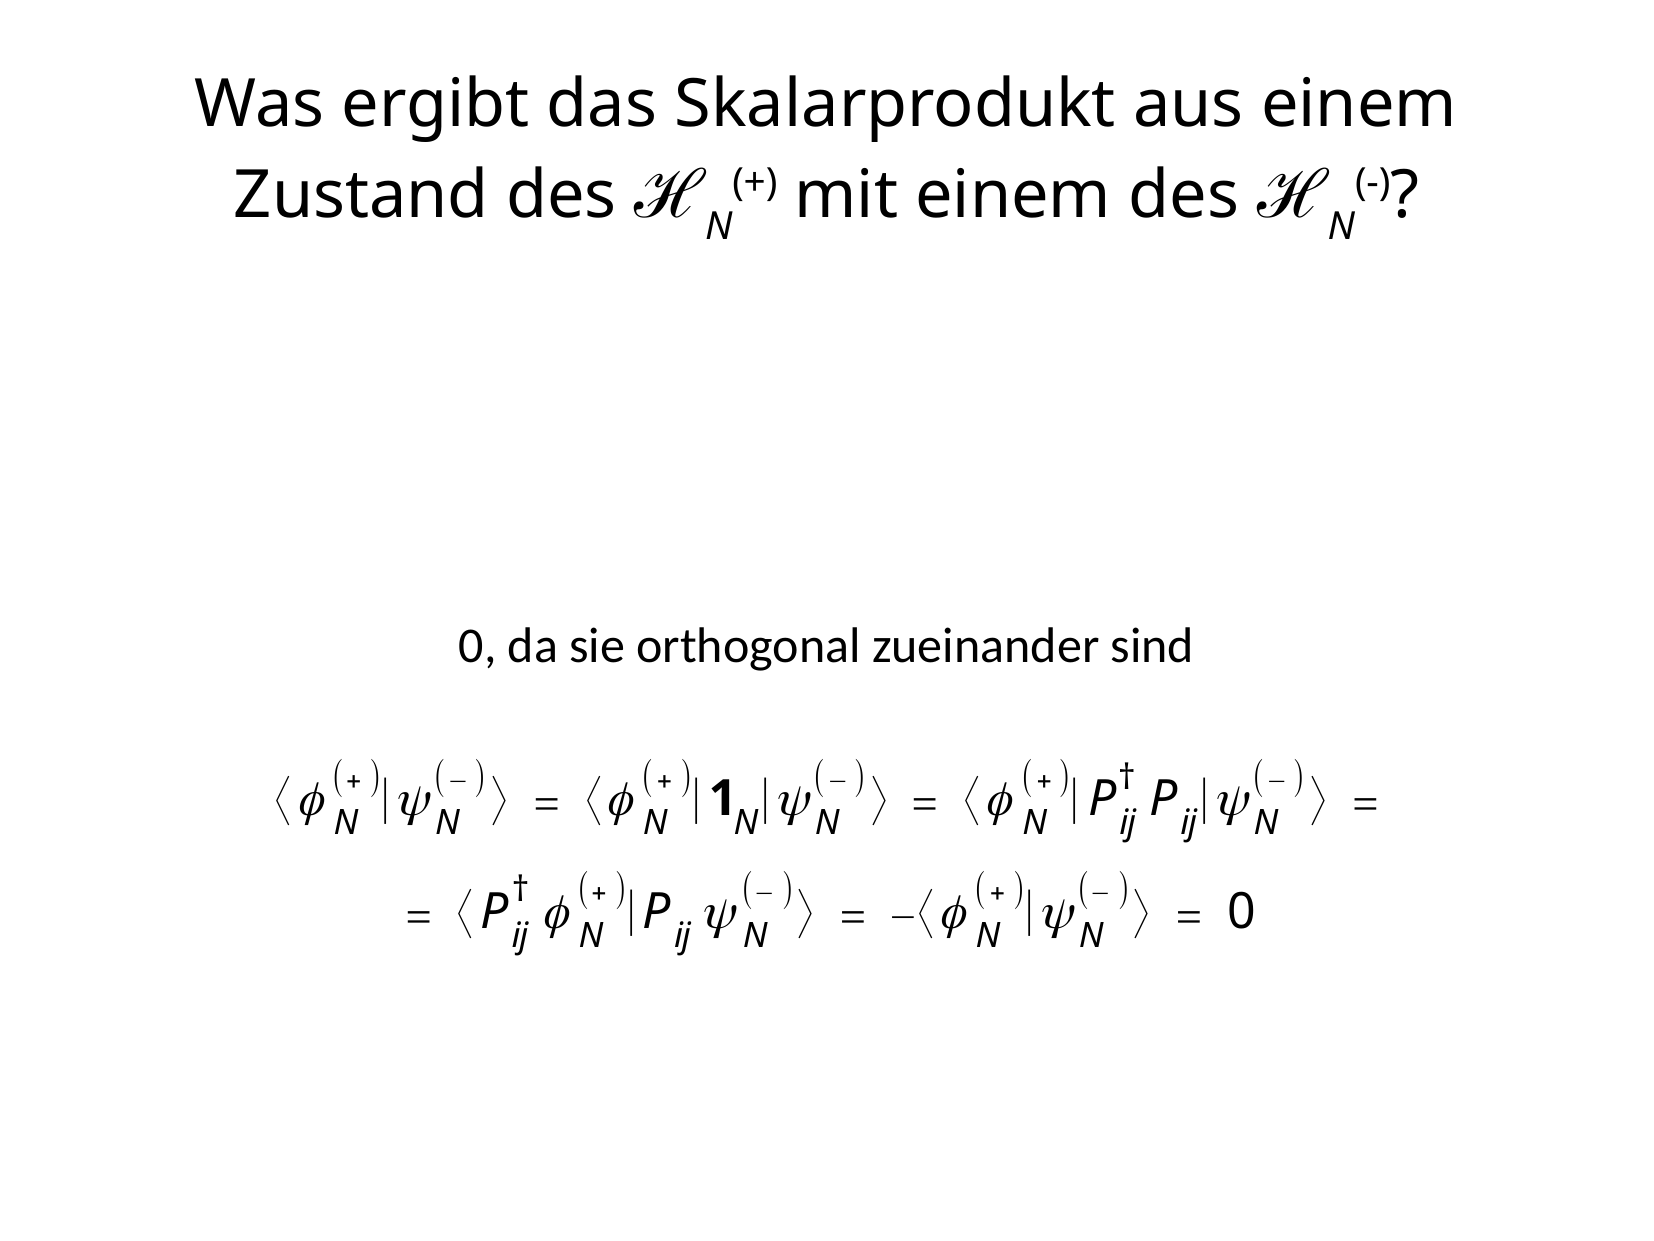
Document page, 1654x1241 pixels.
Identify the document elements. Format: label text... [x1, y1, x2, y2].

subtitle 0, da sie orthogonal zueinander sind [82, 290, 1571, 1010]
chart [267, 756, 1386, 957]
title Was ergibt das Skalarprodukt aus einem Zustand des ℋN(+) mit einem des ℋN(-)? [82, 49, 1571, 257]
